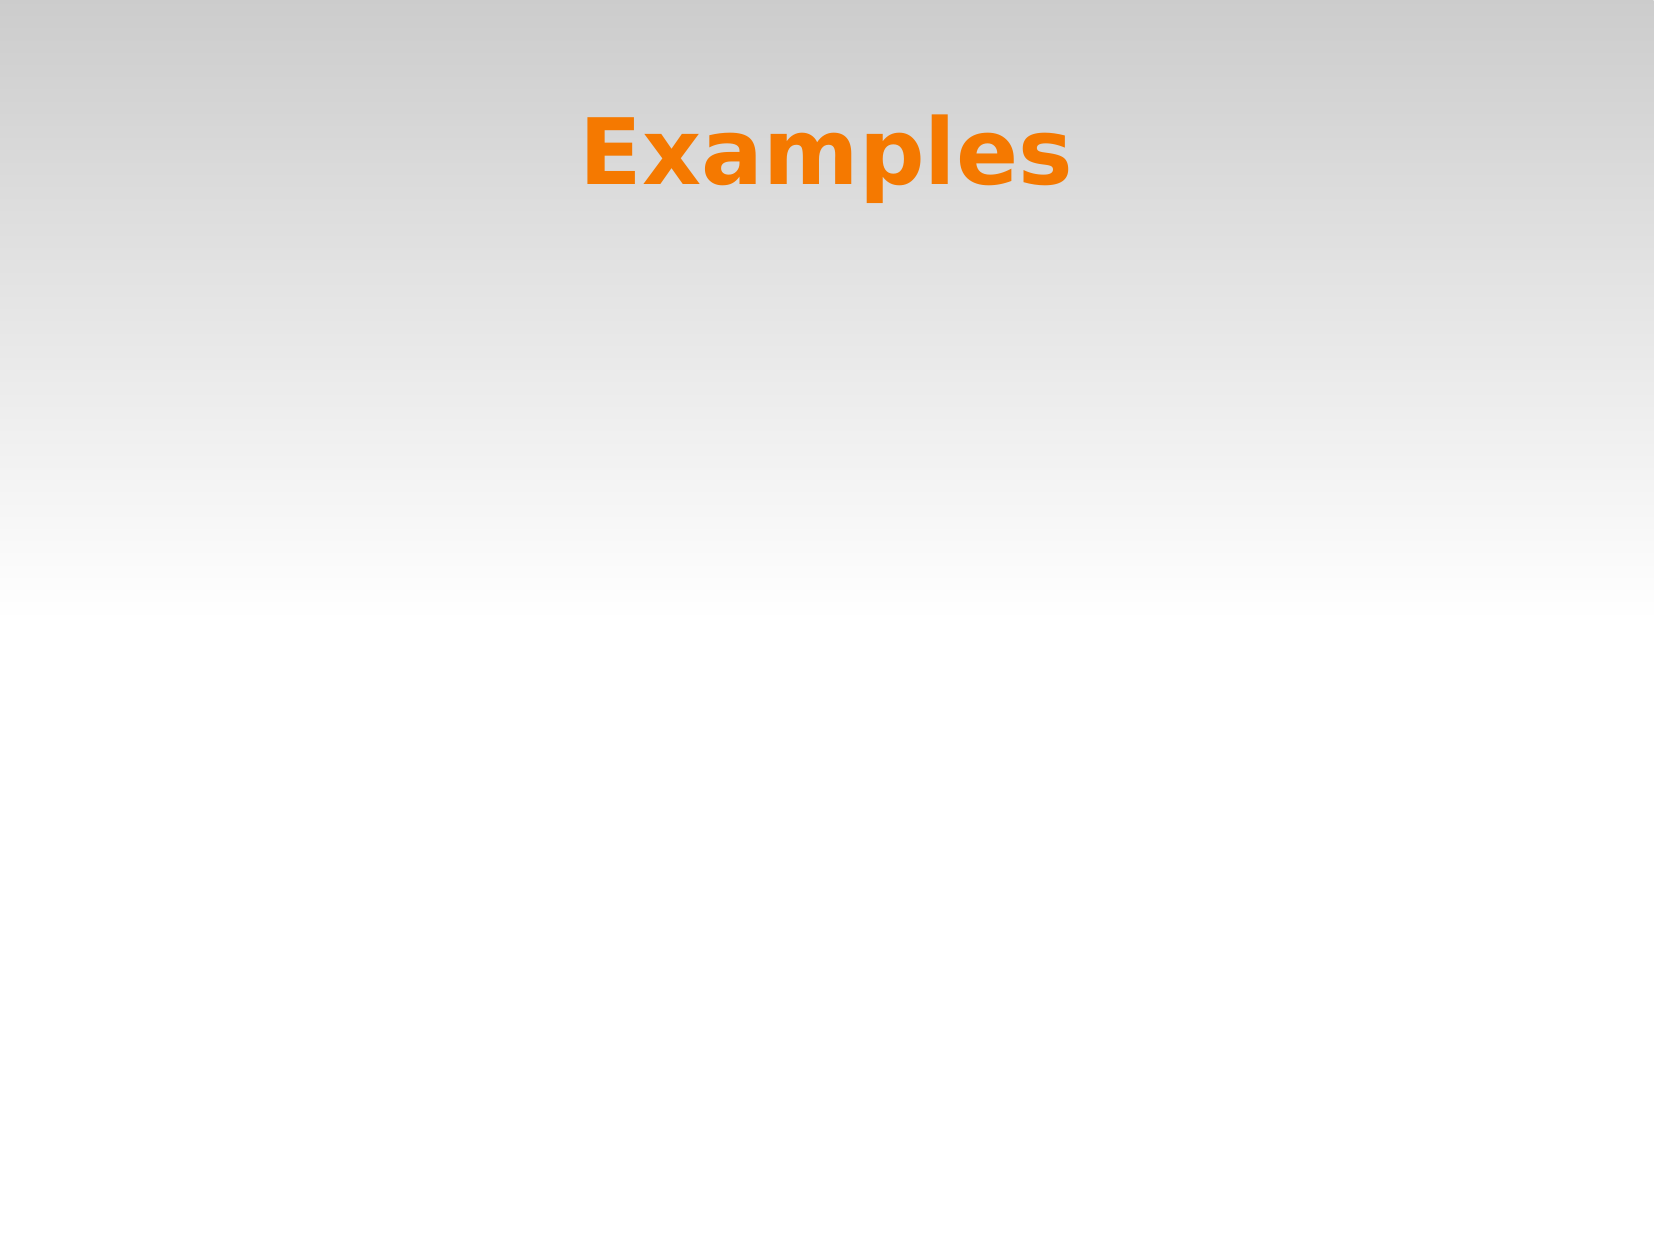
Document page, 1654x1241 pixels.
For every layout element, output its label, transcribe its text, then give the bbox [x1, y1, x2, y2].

title Examples [82, 49, 1571, 257]
